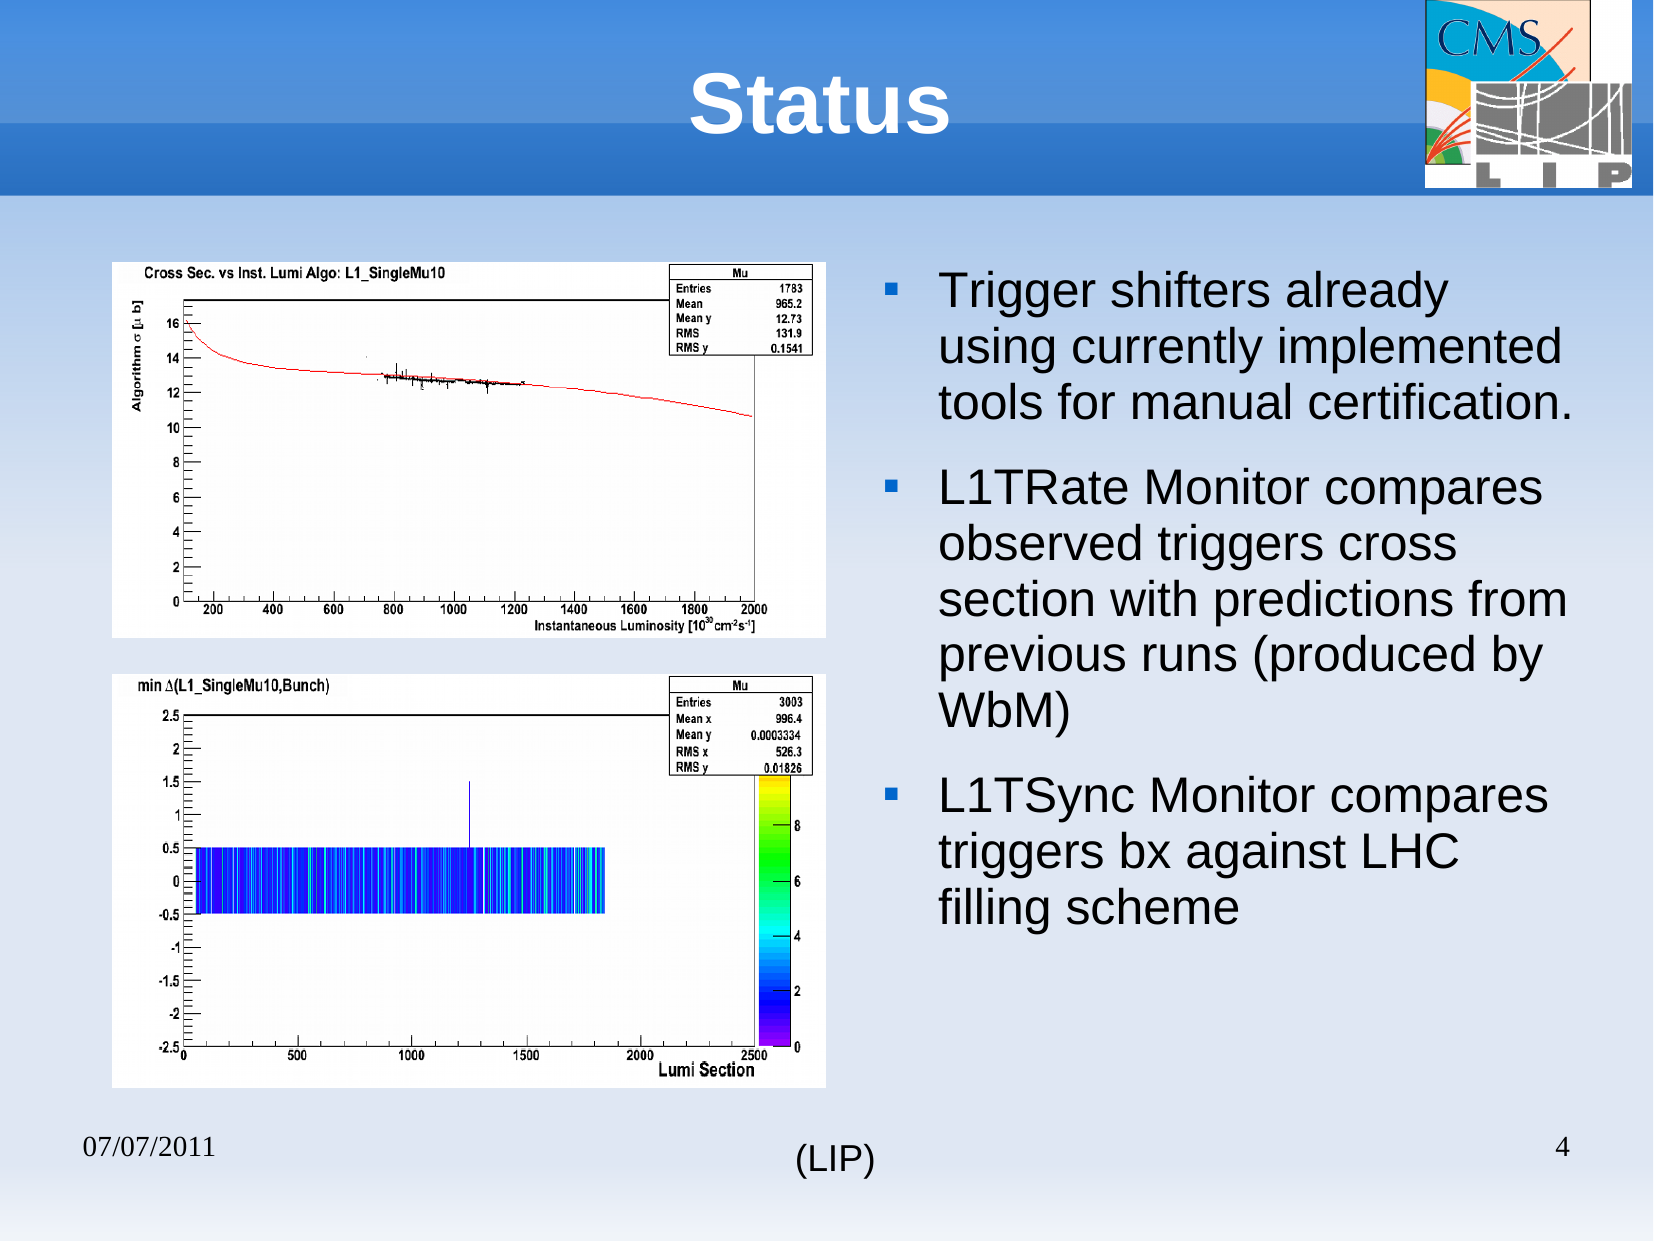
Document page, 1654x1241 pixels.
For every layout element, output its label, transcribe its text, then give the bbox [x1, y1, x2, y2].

list Trigger shifters already using currently implemented tools for manual certification. L1TRate Monitor compares observed triggers cross section with predictions from previous runs (produced by WbM) L1TSync Monitor compares triggers bx against LHC filling scheme [867, 262, 1576, 1126]
picture [0, 0, 1654, 1241]
title Status [76, 0, 1565, 208]
